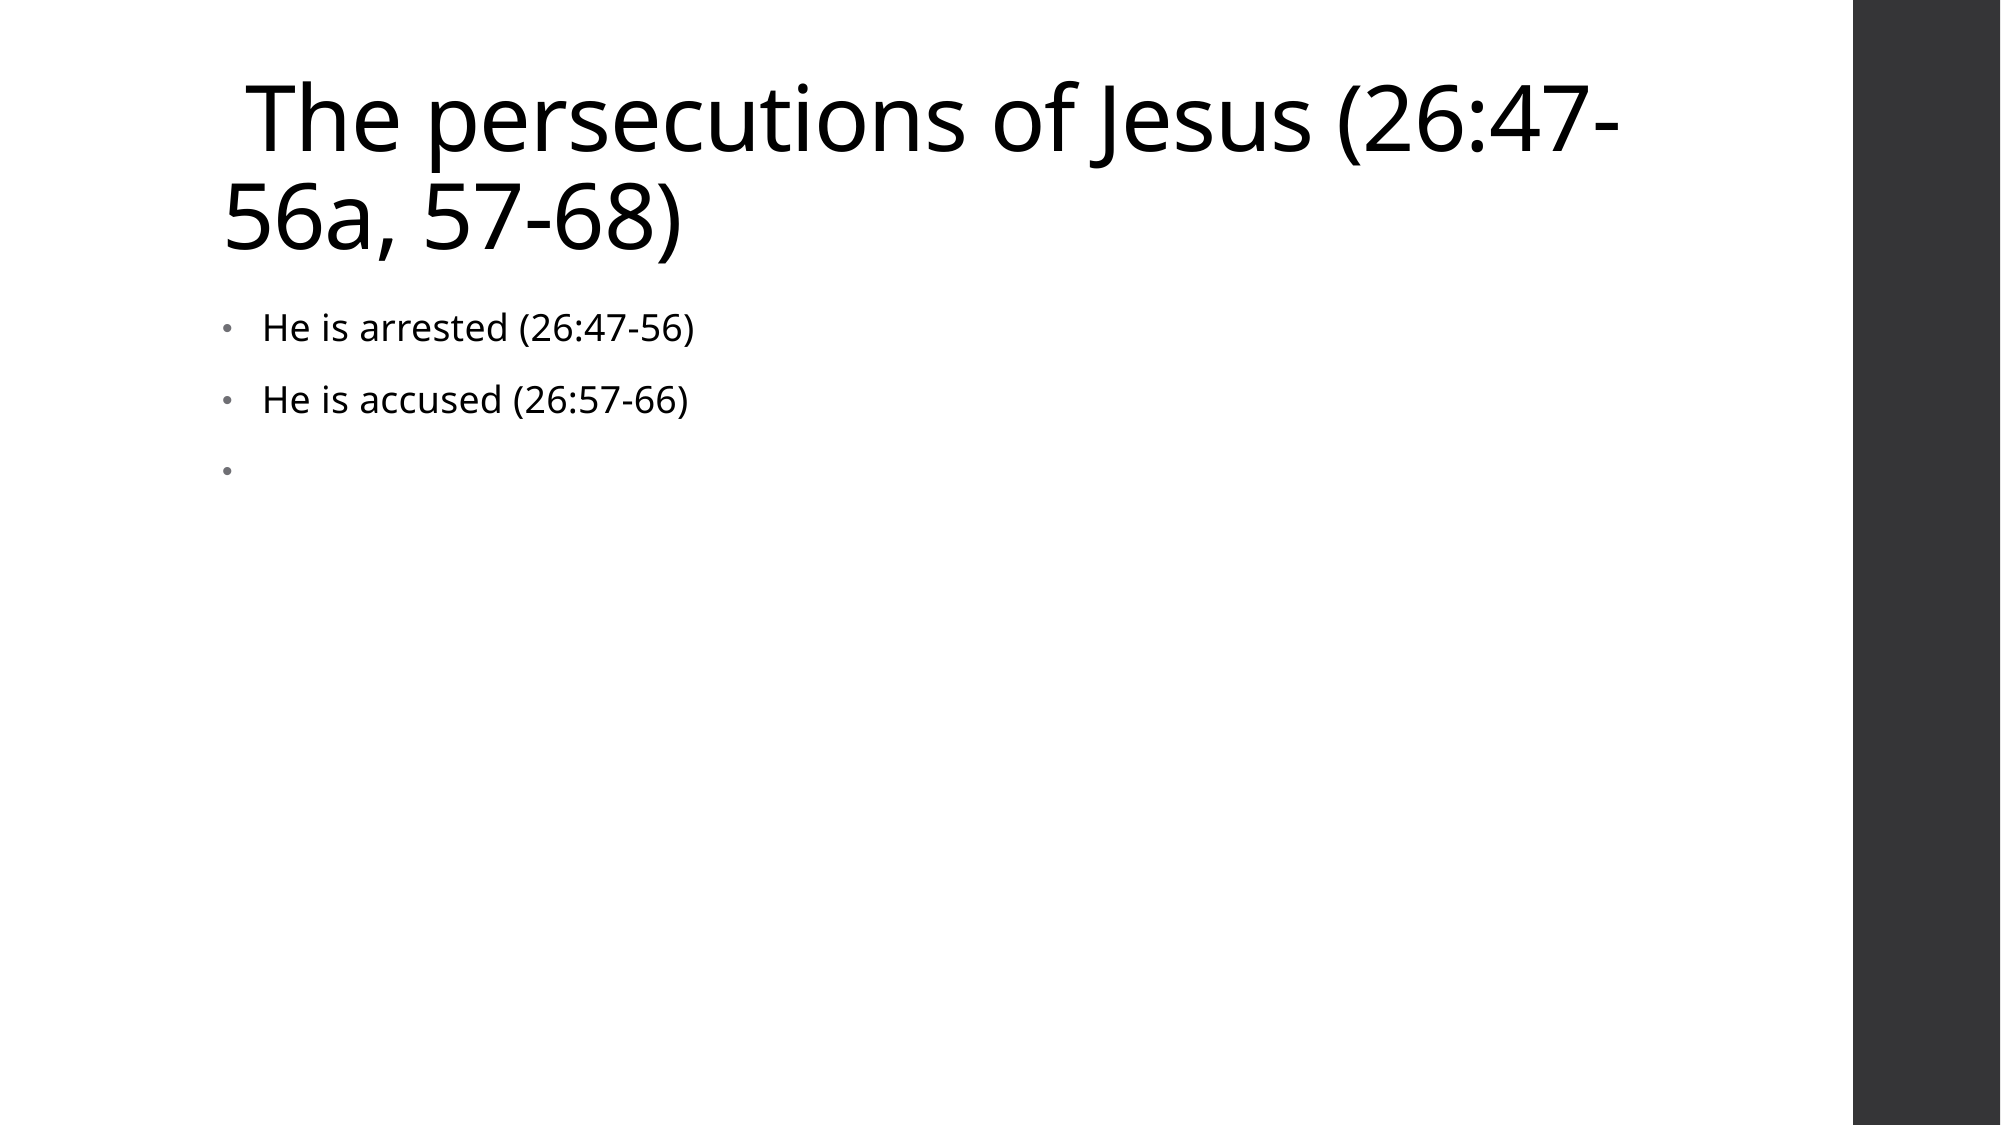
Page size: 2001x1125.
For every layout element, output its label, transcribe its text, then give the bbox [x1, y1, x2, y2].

title The persecutions of Jesus (26:47-56a, 57-68) [206, 60, 1797, 278]
list He is arrested (26:47-56) He is accused (26:57-66) [206, 299, 1617, 1014]
